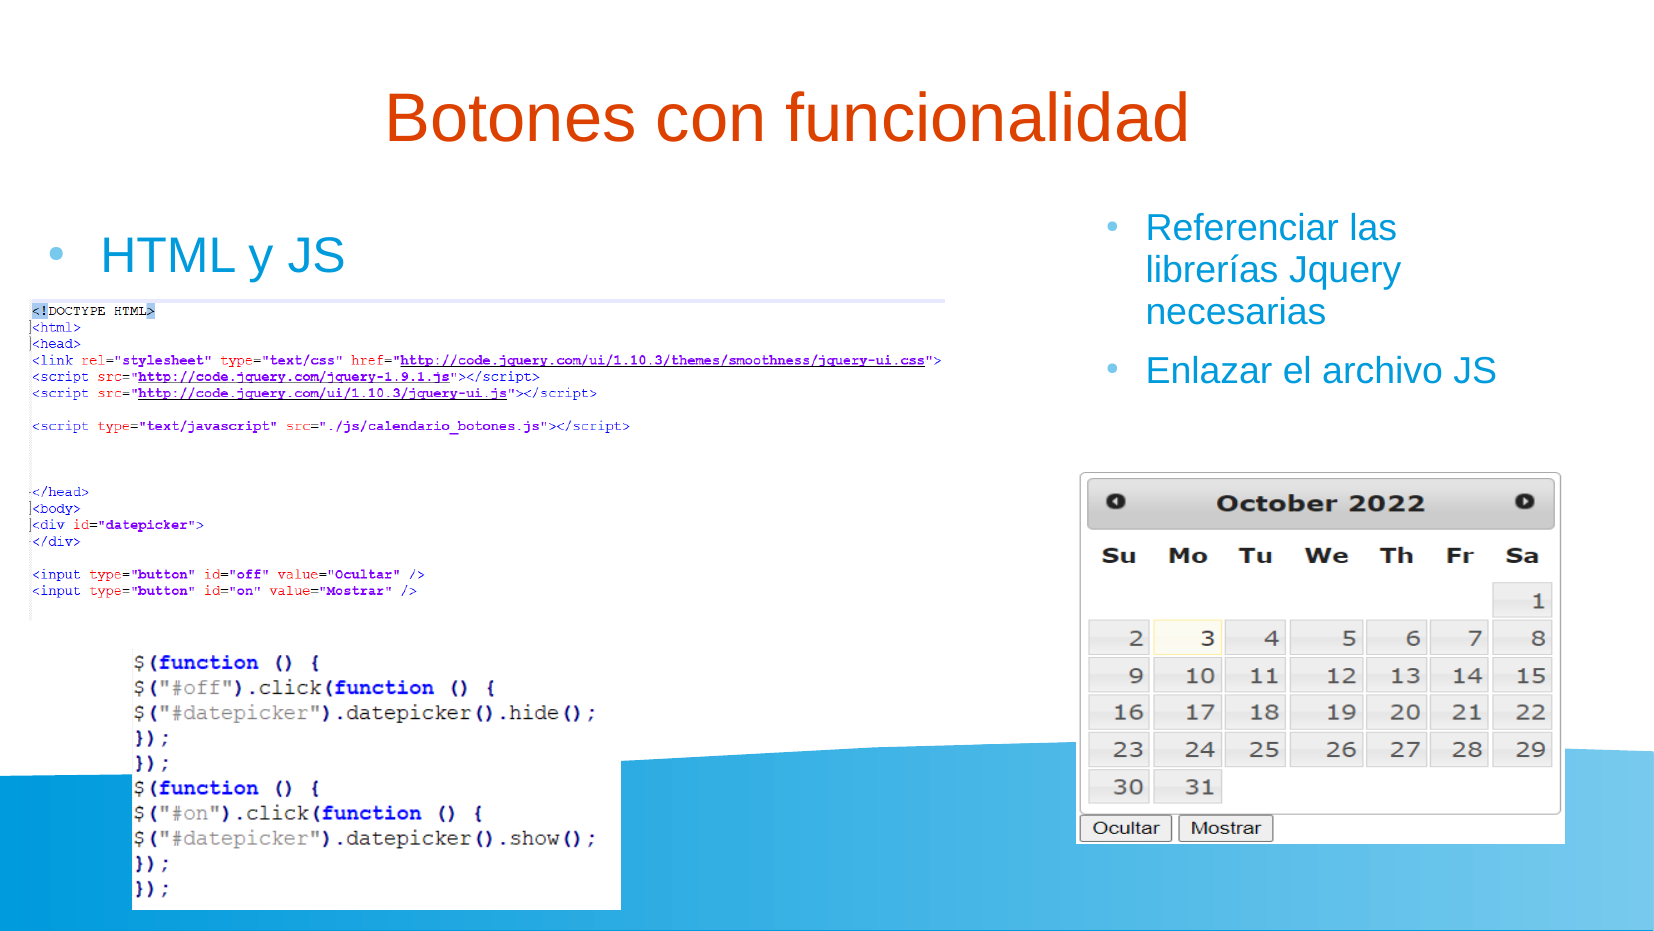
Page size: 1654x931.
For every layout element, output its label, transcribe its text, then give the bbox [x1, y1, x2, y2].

picture [132, 649, 621, 910]
picture [1076, 472, 1565, 844]
picture [29, 299, 945, 621]
title Botones con funcionalidad [59, 29, 1536, 207]
list HTML y JS [29, 227, 779, 299]
list Referenciar las librerías Jquery necesarias Enlazar el archivo JS [1092, 206, 1506, 414]
